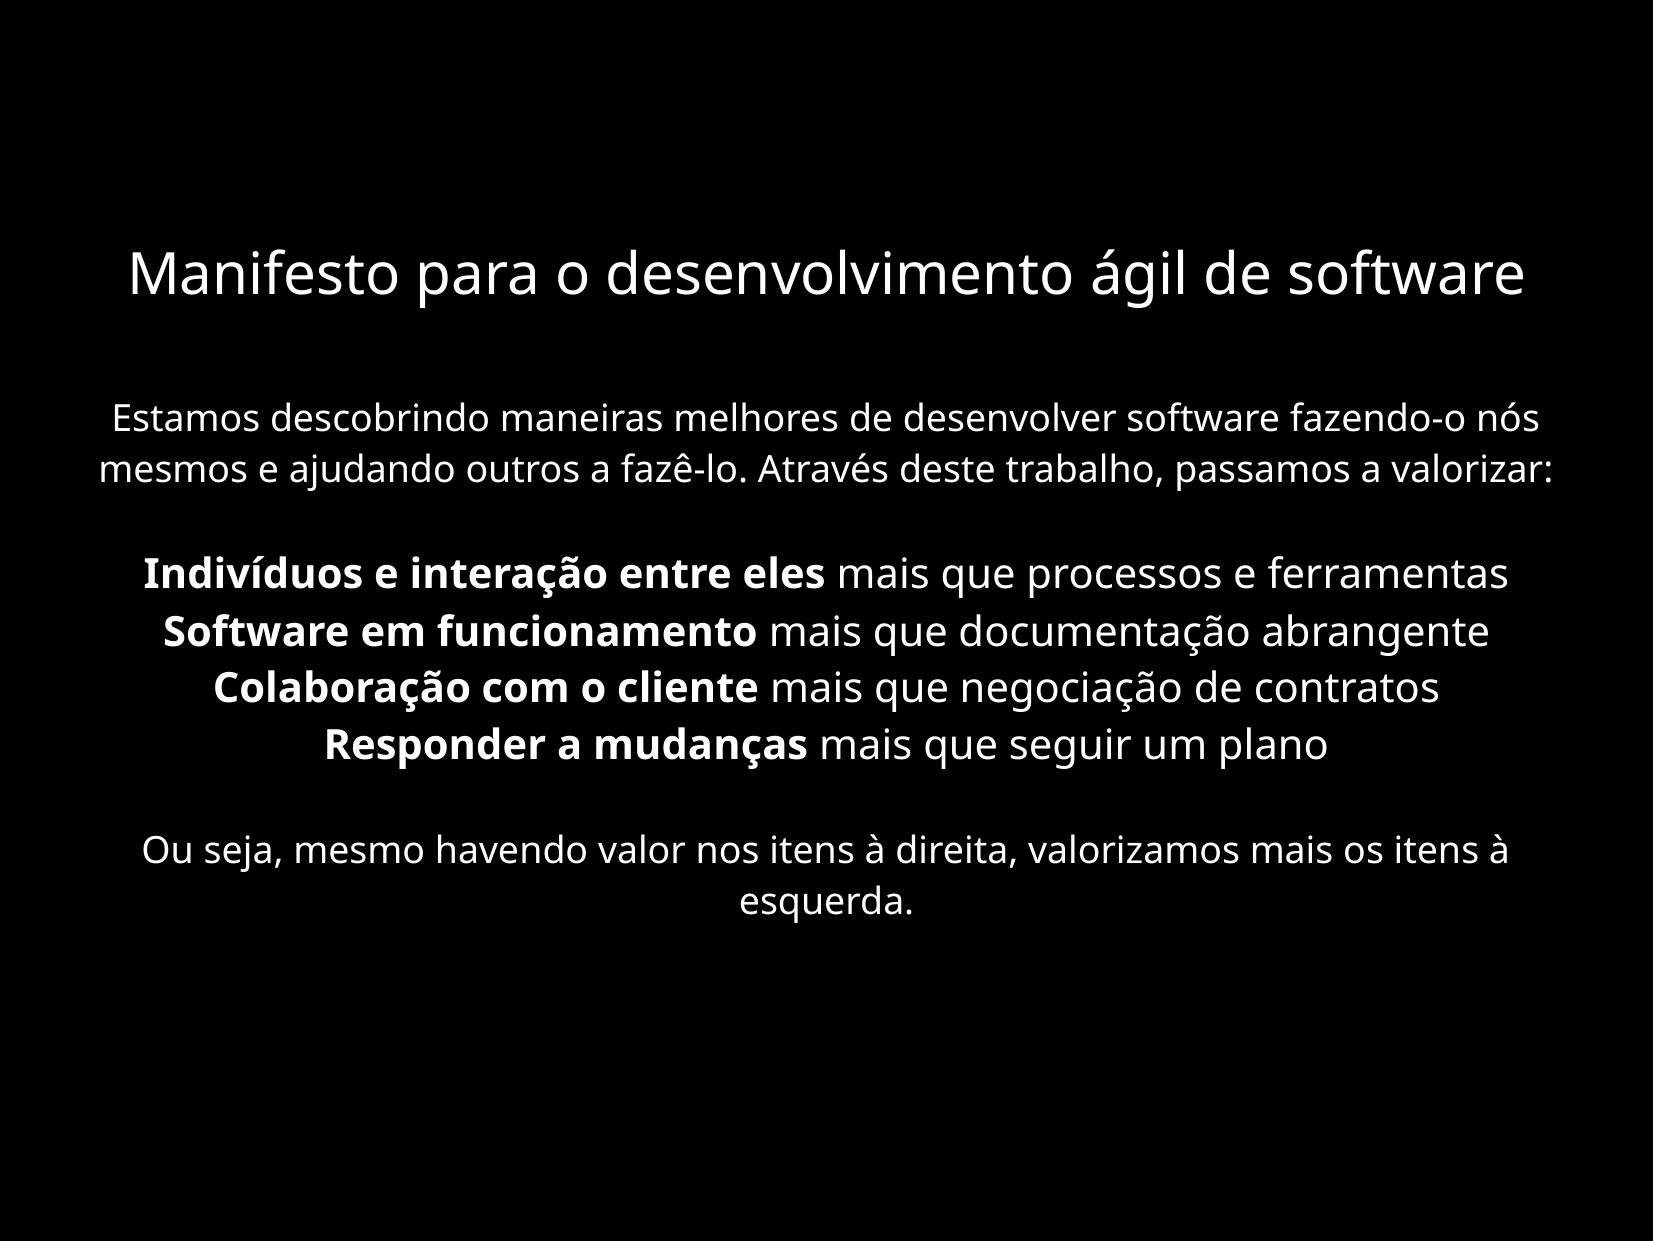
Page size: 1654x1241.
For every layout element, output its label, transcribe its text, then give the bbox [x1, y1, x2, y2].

text_box Manifesto para o desenvolvimento ágil de software Estamos descobrindo maneiras melhores de desenvolver software fazendo-o nós mesmos e ajudando outros a fazê-lo. Através deste trabalho, passamos a valorizar: Indivíduos e interação entre eles mais que processos e ferramentas Software em funcionamento mais que documentação abrangente Colaboração com o cliente mais que negociação de contratos Responder a mudanças mais que seguir um plano Ou seja, mesmo havendo valor nos itens à direita, valorizamos mais os itens à esquerda. [82, 56, 1571, 1102]
